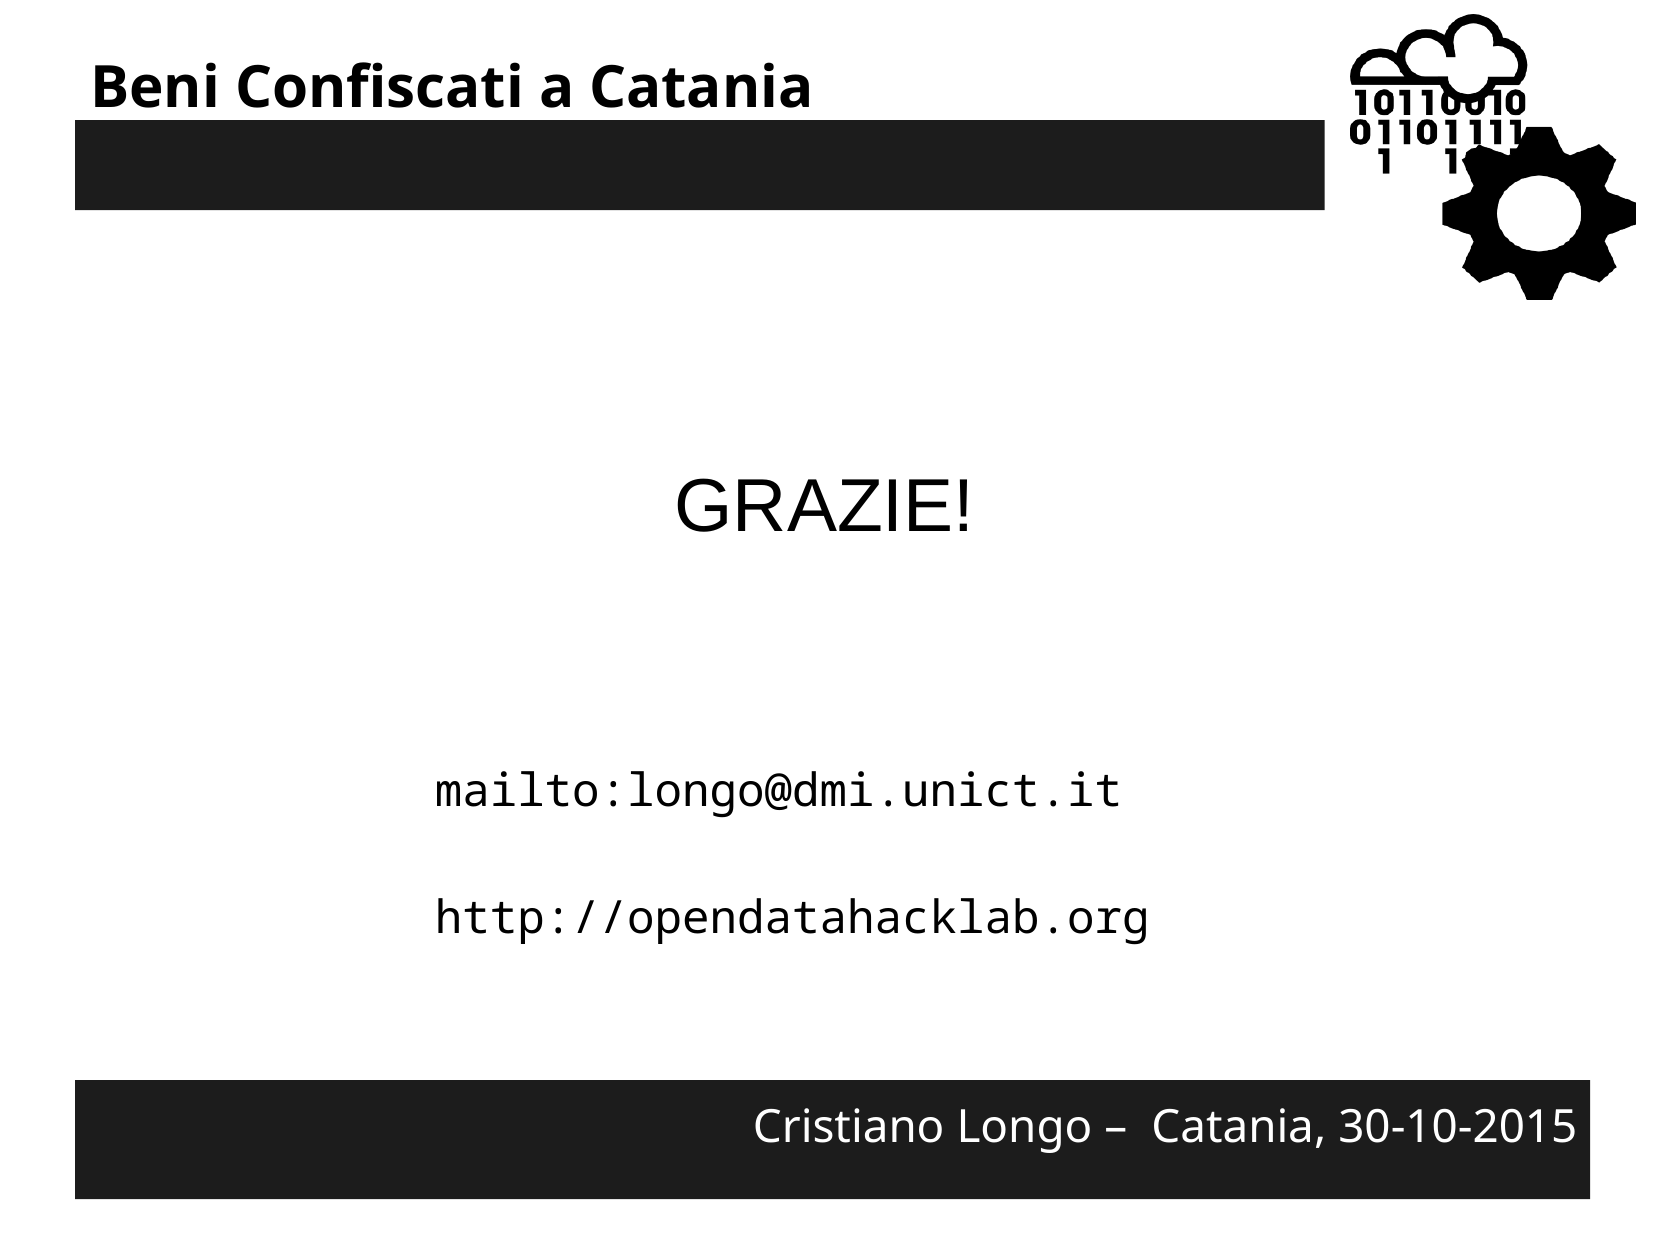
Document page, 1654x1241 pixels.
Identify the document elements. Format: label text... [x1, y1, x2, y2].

text_box mailto:longo@dmi.unict.it [420, 750, 1516, 819]
list [75, 120, 1325, 211]
text_box GRAZIE! [660, 456, 991, 556]
list Cristiano Longo – Catania, 30-10-2015 [75, 1080, 1591, 1200]
picture [1350, 14, 1636, 301]
text_box http://opendatahacklab.org [420, 876, 1516, 946]
list Beni Confiscati a Catania [75, 45, 1325, 120]
